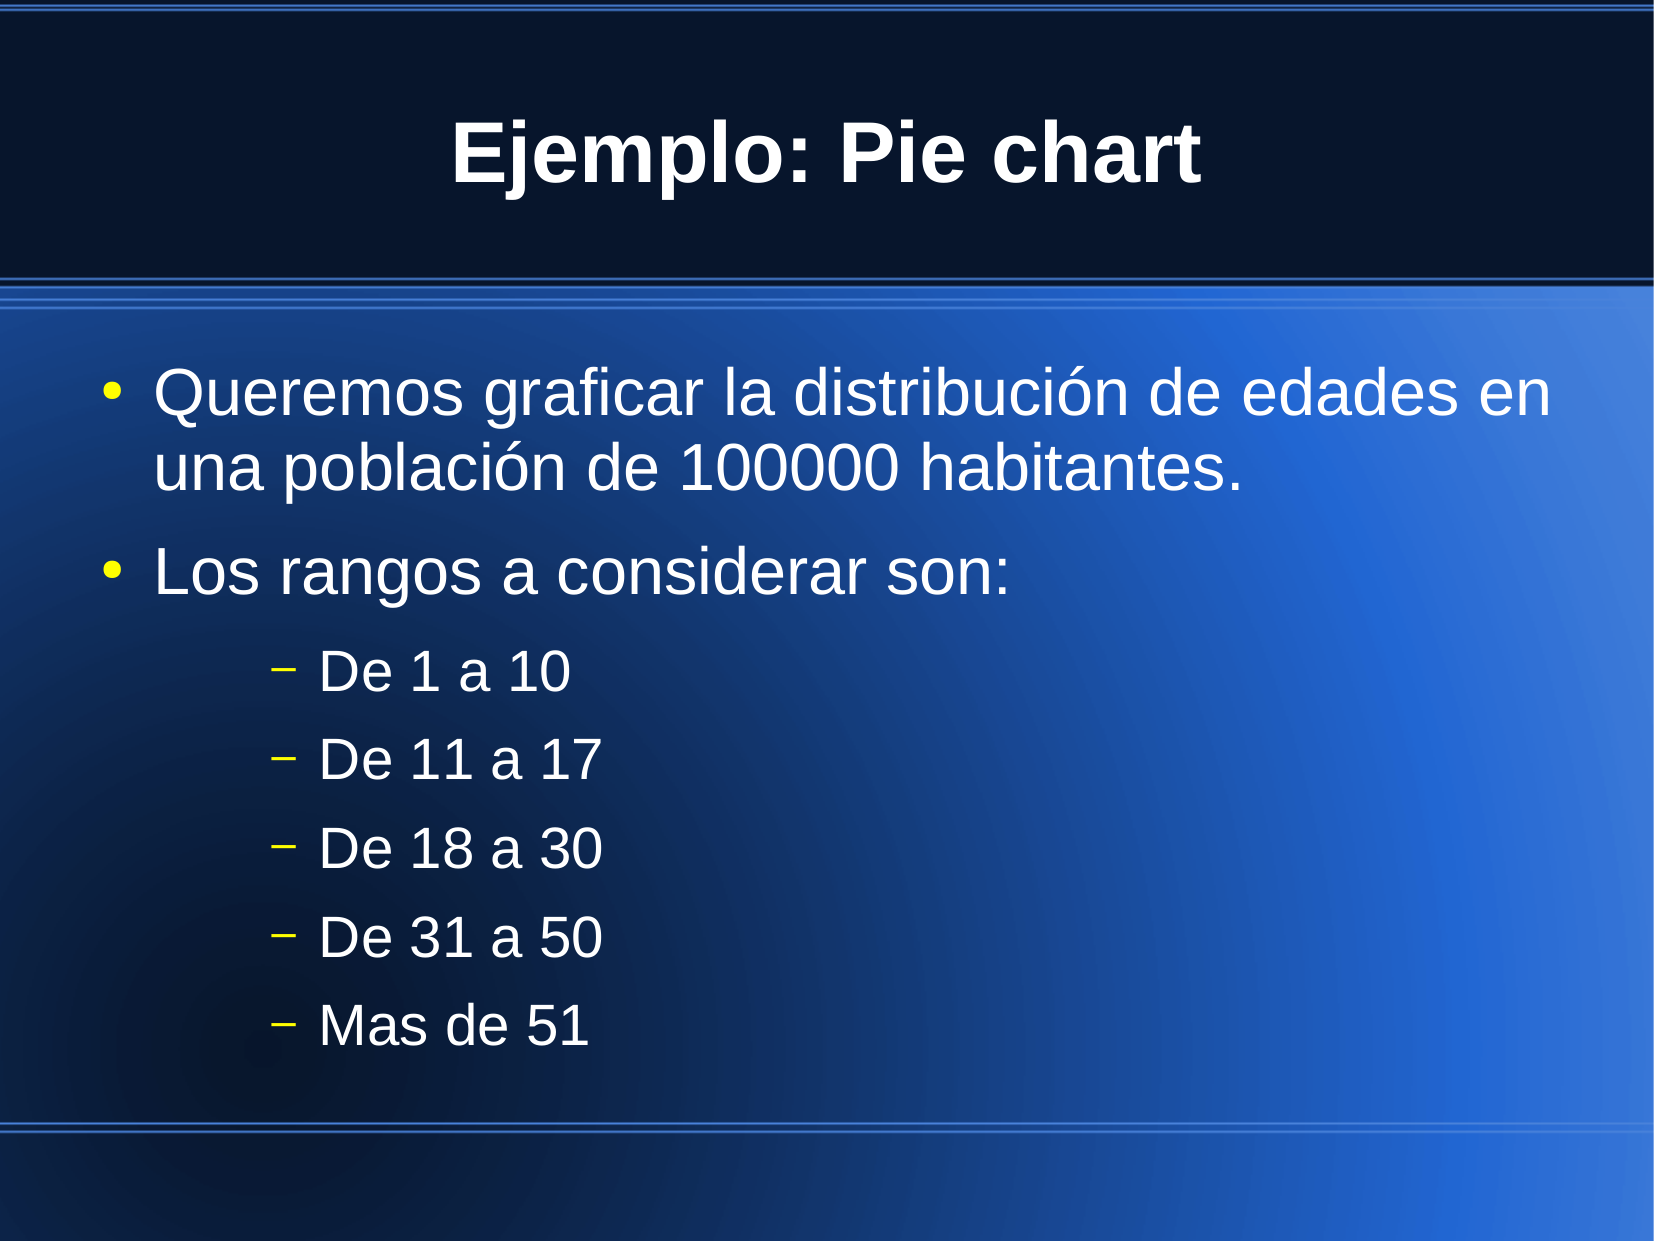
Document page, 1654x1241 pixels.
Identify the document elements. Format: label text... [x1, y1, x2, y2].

title Ejemplo: Pie chart [82, 49, 1571, 257]
picture [0, 0, 1654, 1241]
list Queremos graficar la distribución de edades en una población de 100000 habitantes. Los rangos a considerar son: De 1 a 10 De 11 a 17 De 18 a 30 De 31 a 50 Mas de 51 [82, 355, 1571, 1075]
